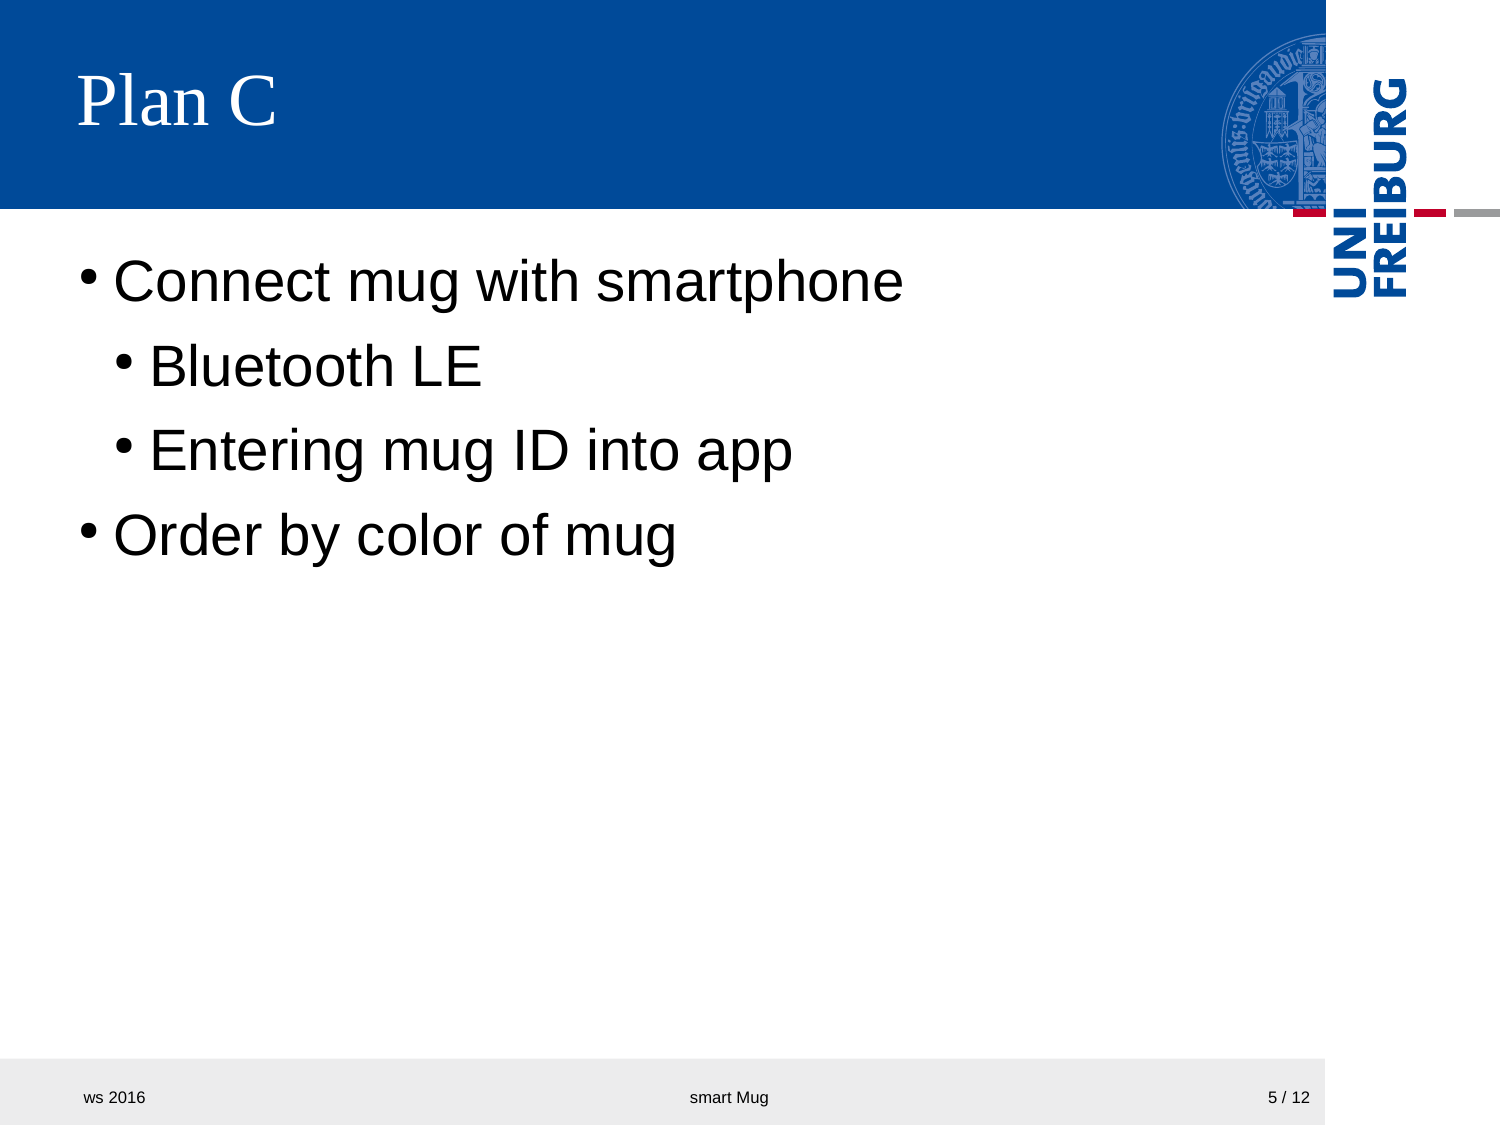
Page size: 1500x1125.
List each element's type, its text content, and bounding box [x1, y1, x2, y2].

subtitle Connect mug with smartphone Bluetooth LE Entering mug ID into app Order by color of mug [78, 243, 1324, 1023]
title Plan C [76, 50, 1235, 169]
